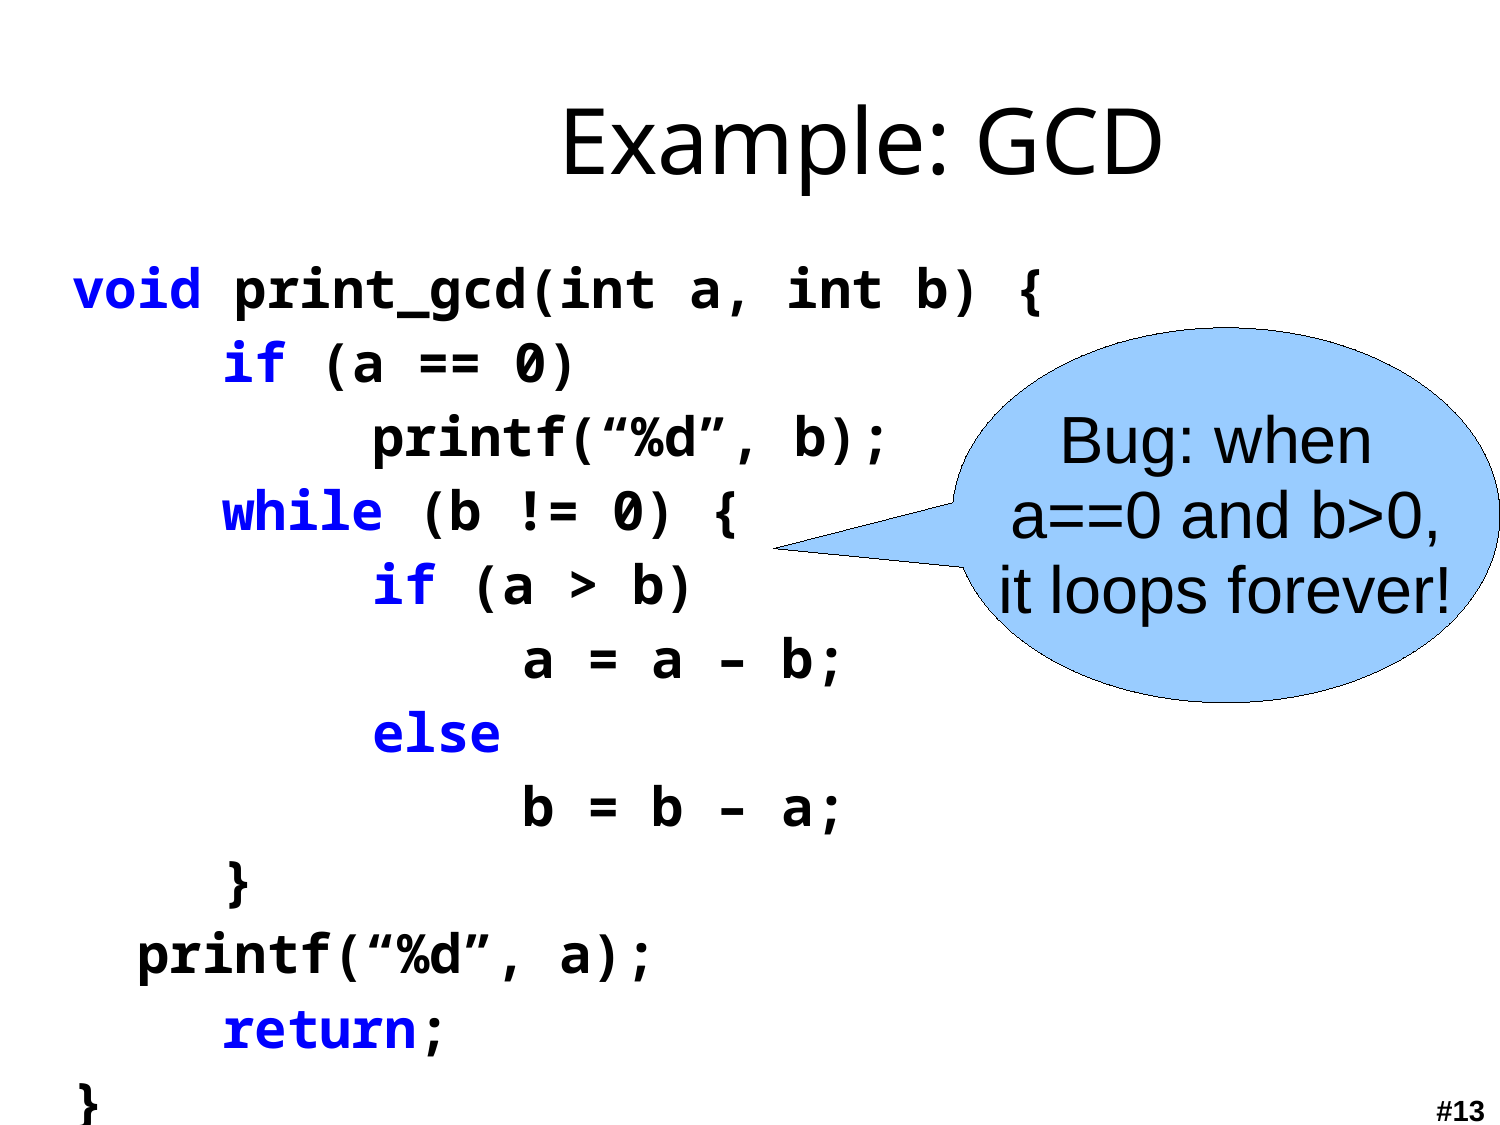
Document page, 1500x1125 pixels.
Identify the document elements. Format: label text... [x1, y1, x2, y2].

title Example: GCD [300, 44, 1425, 233]
text_box Bug: when a==0 and b>0, it loops forever! [773, 327, 1500, 703]
text_box void print_gcd(int a, int b) { if (a == 0) printf(“%d”, b); while (b != 0) { if (a > b) a = a – b; else b = b – a; } printf(“%d”, a); return; } [57, 168, 1112, 1058]
